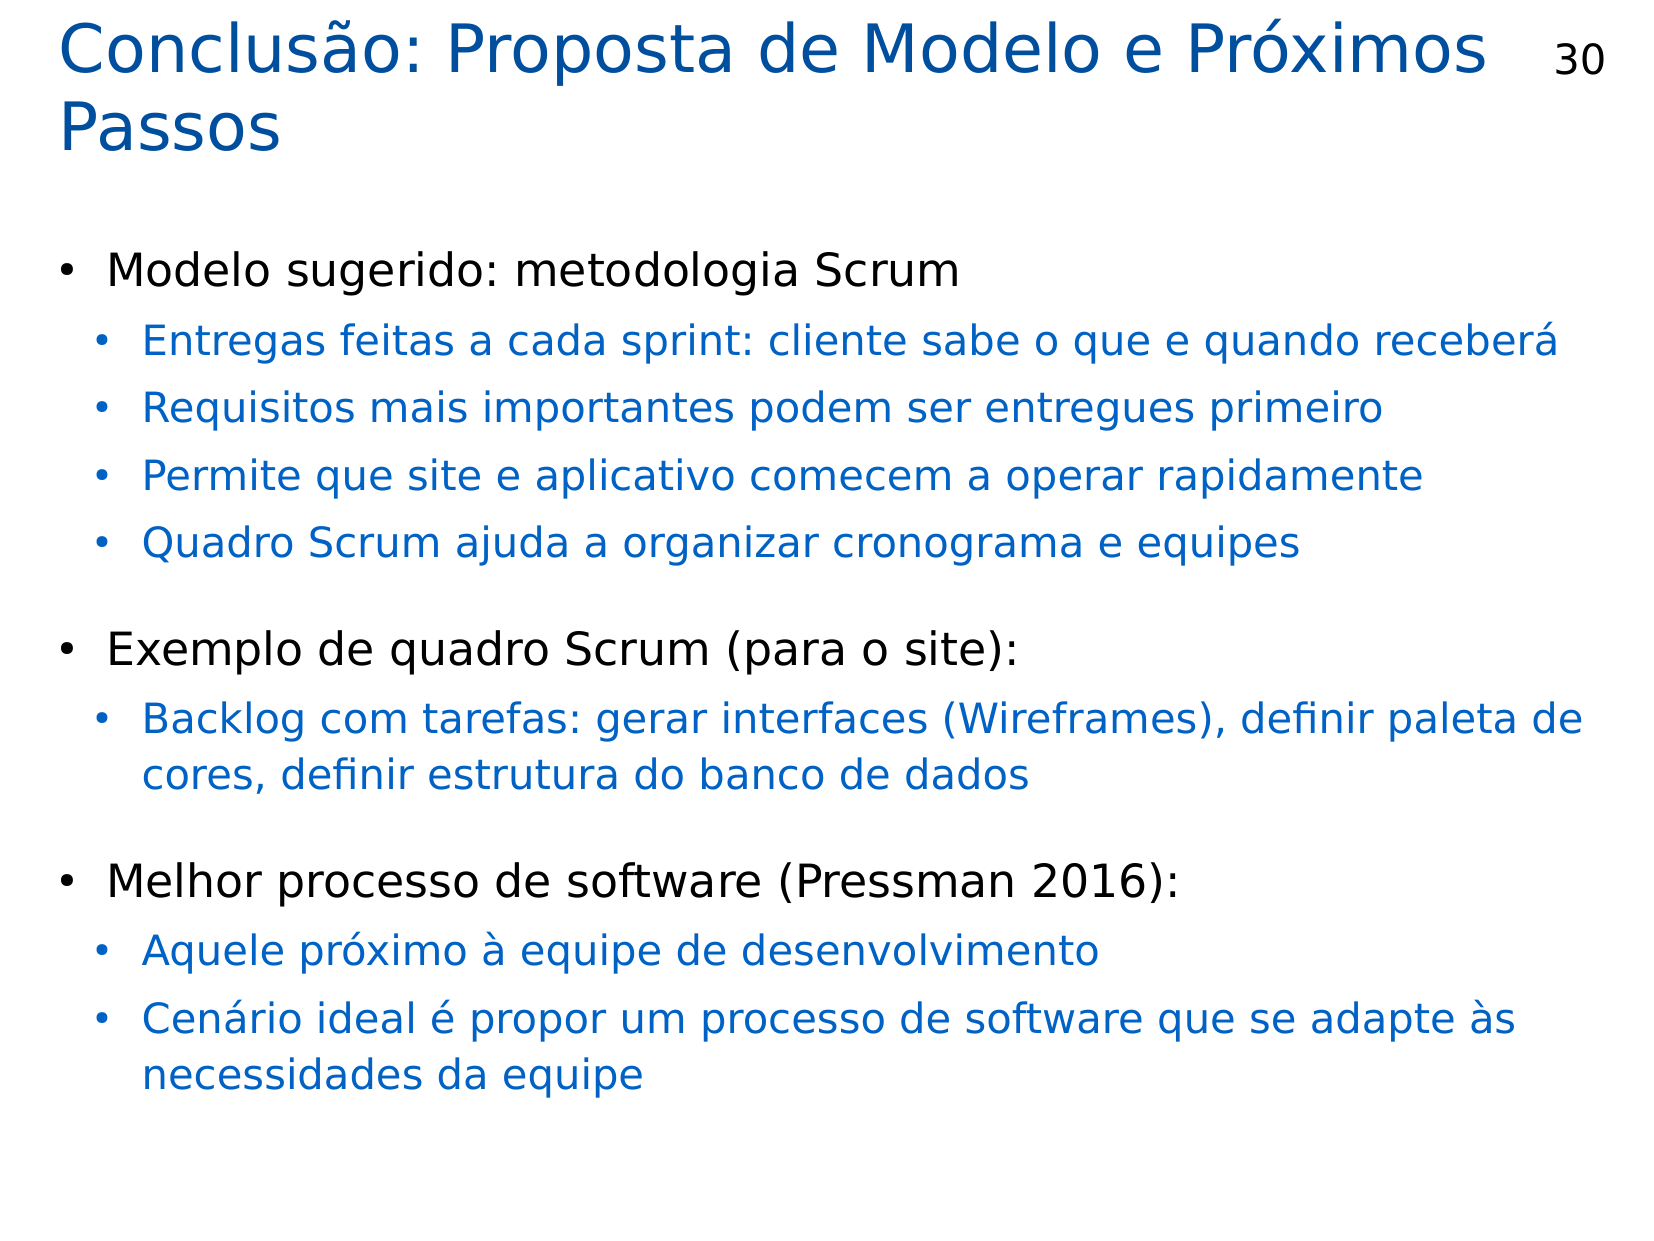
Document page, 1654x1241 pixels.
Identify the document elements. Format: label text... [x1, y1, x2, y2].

list Modelo sugerido: metodologia Scrum Entregas feitas a cada sprint: cliente sabe o que e quando receberá Requisitos mais importantes podem ser entregues primeiro Permite que site e aplicativo comecem a operar rapidamente Quadro Scrum ajuda a organizar cronograma e equipes Exemplo de quadro Scrum (para o site): Backlog com tarefas: gerar interfaces (Wireframes), definir paleta de cores, definir estrutura do banco de dados Melhor processo de software (Pressman 2016): Aquele próximo à equipe de desenvolvimento Cenário ideal é propor um processo de software que se adapte às necessidades da equipe [59, 236, 1595, 1211]
title Conclusão: Proposta de Modelo e Próximos Passos [59, 10, 1506, 167]
